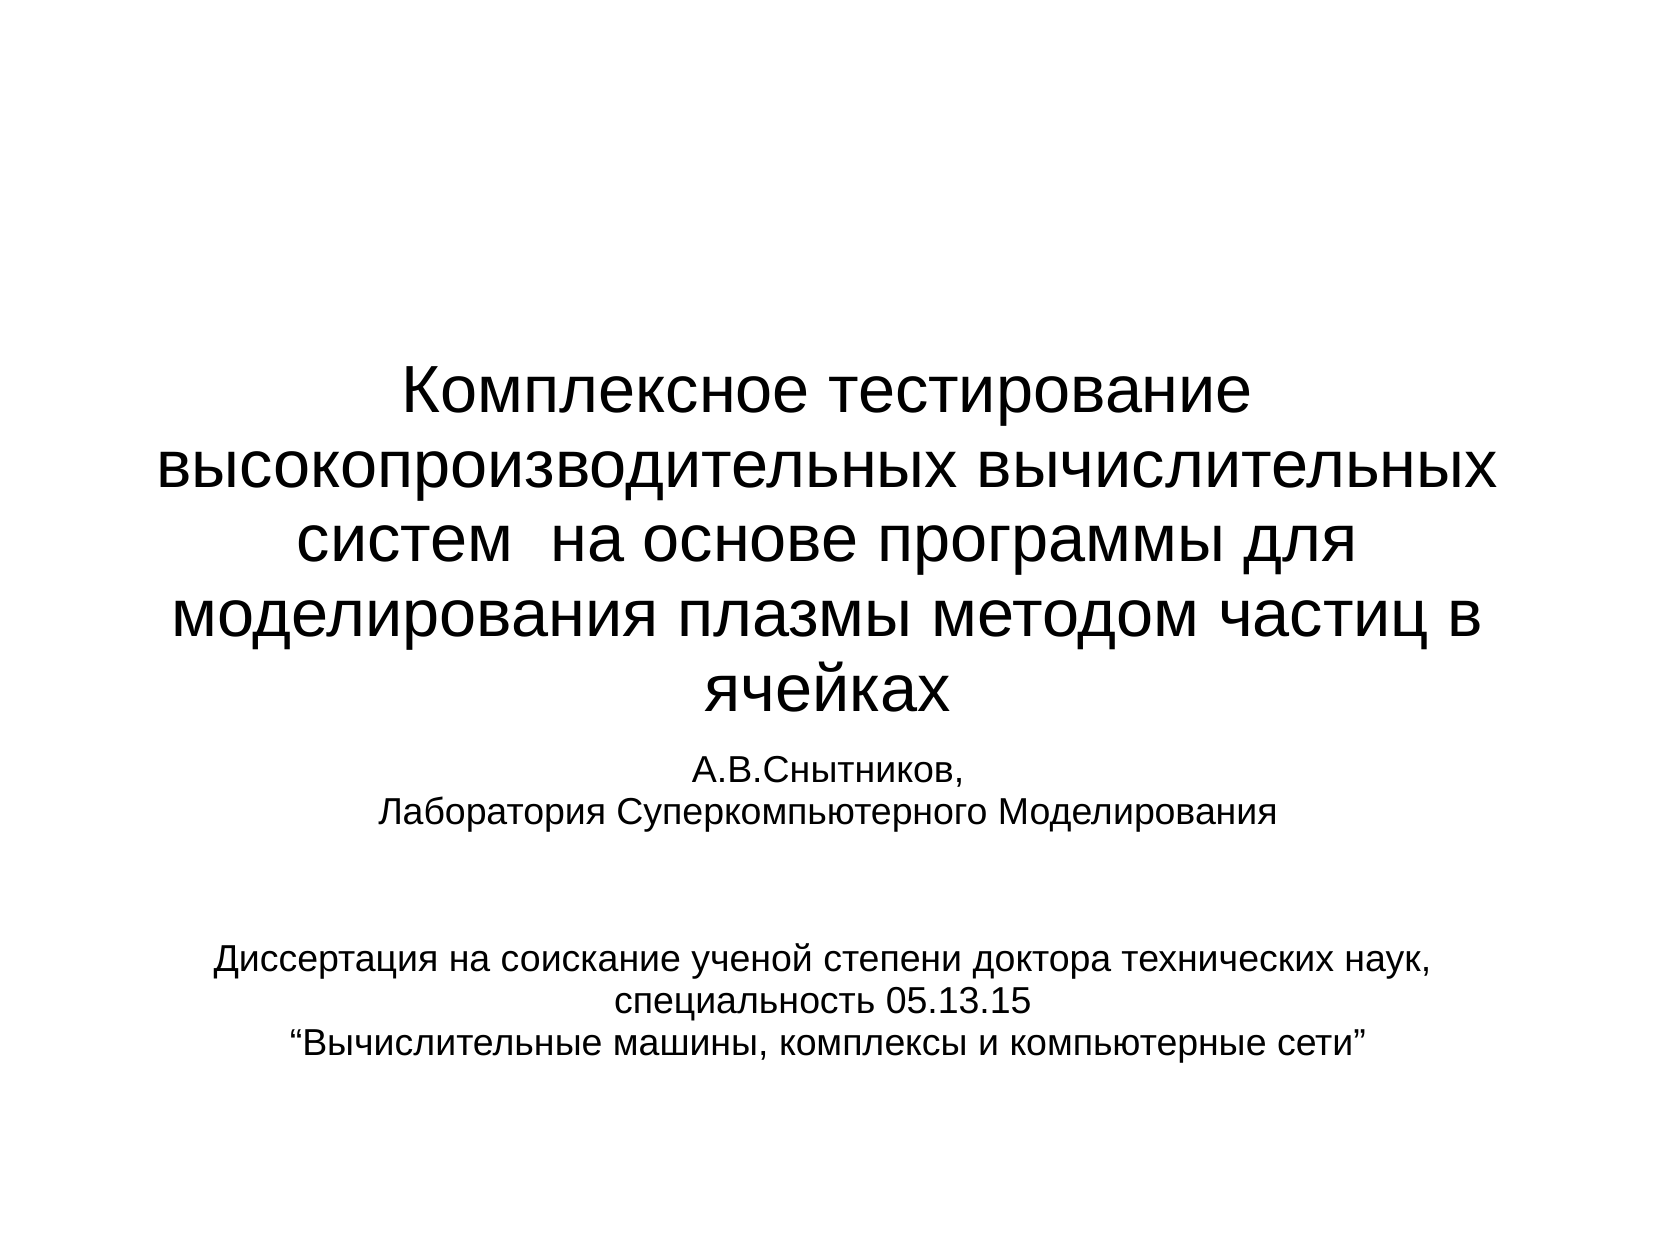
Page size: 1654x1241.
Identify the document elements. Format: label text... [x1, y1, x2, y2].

text_box Диссертация на соискание ученой степени доктора технических наук, специальность 05.13.15 “Вычислительные машины, комплексы и компьютерные сети” [198, 930, 1457, 1071]
text_box А.В.Снытников, Лаборатория Суперкомпьютерного Моделирования [363, 741, 1293, 841]
subtitle Комплексное тестирование высокопроизводительных вычислительных систем на основе программы для моделирования плазмы методом частиц в ячейках [83, 256, 1572, 822]
